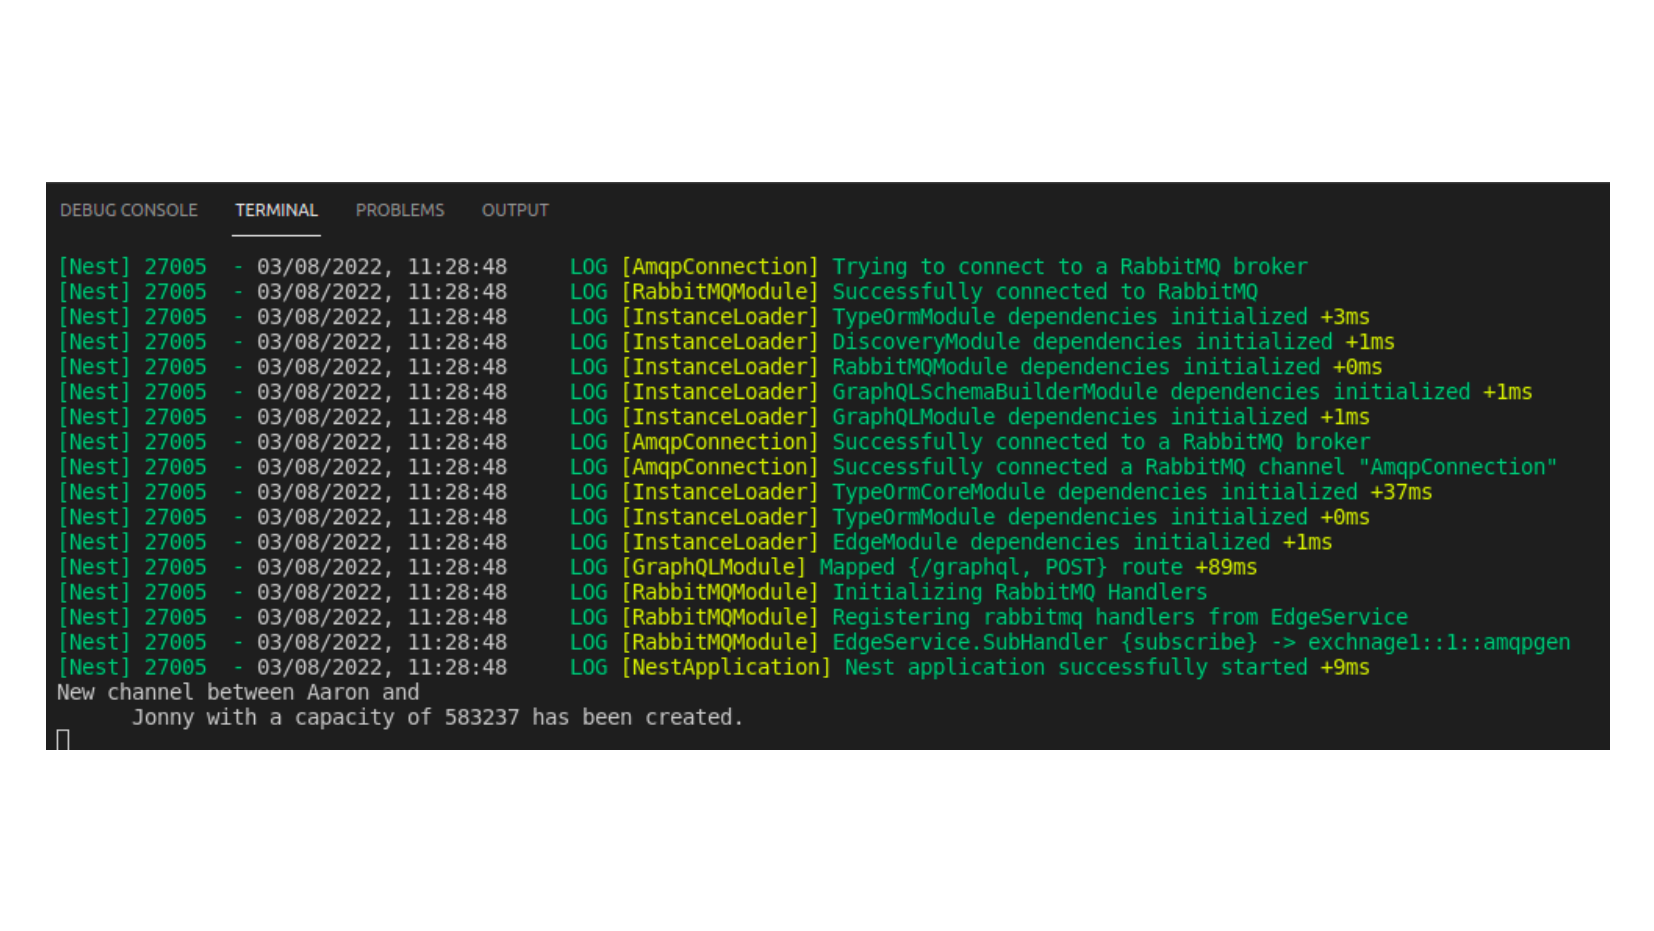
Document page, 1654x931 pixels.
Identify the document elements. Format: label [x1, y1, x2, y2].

picture [46, 182, 1610, 750]
